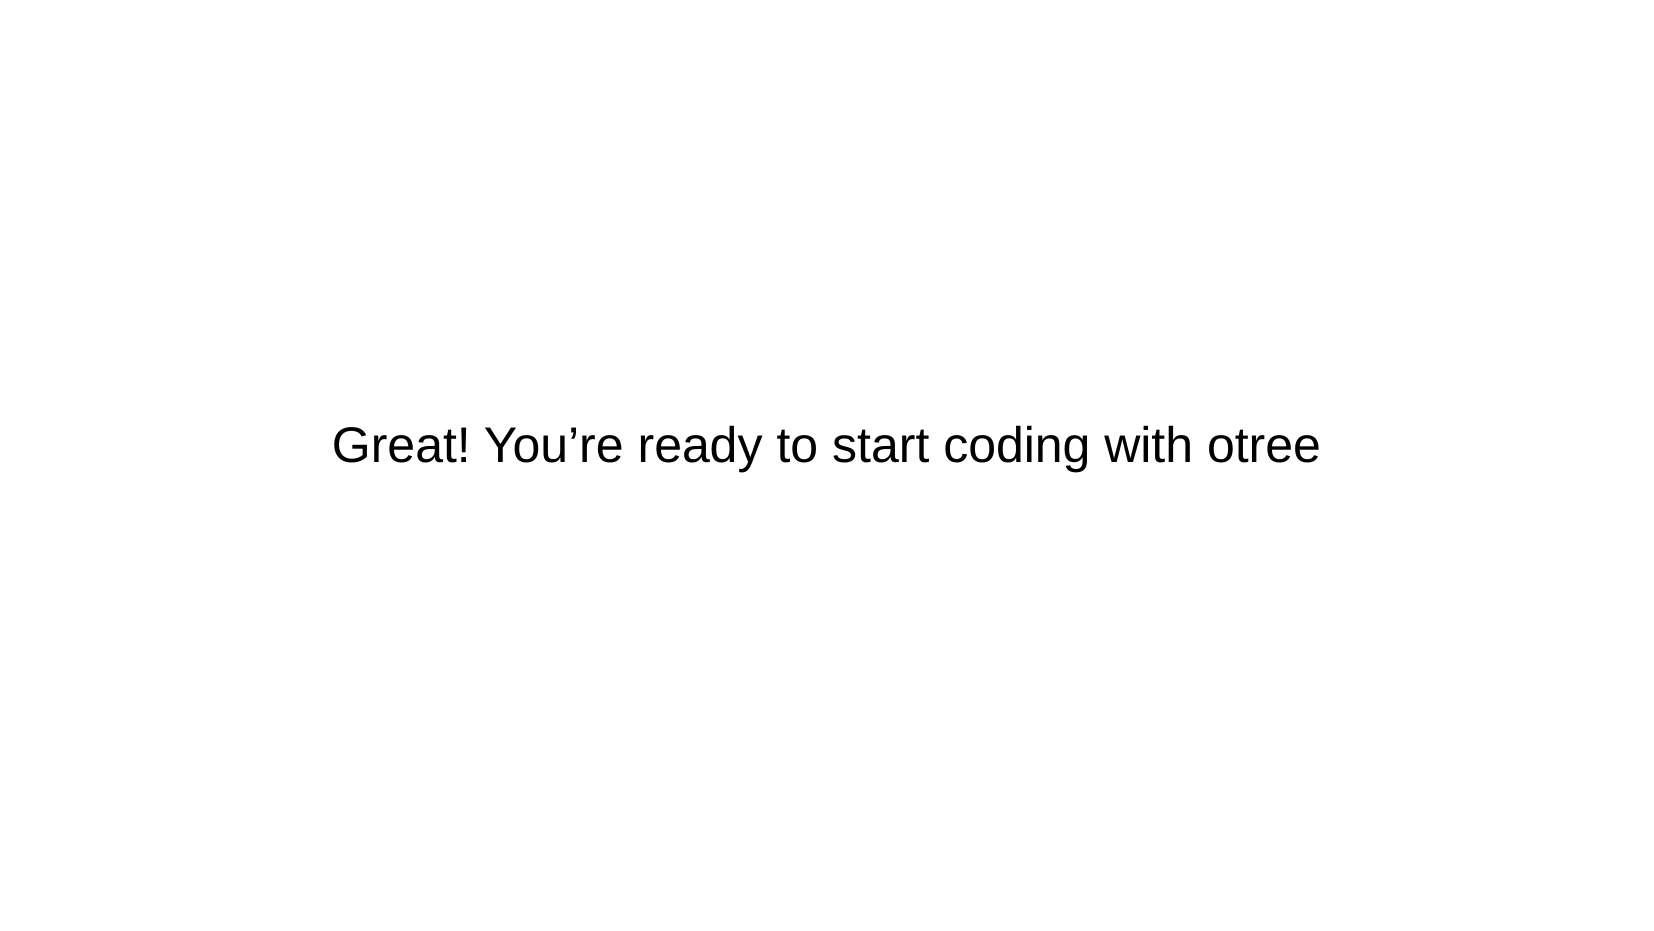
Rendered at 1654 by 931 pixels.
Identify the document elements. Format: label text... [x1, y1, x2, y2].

title Great! You’re ready to start coding with otree [82, 367, 1571, 524]
